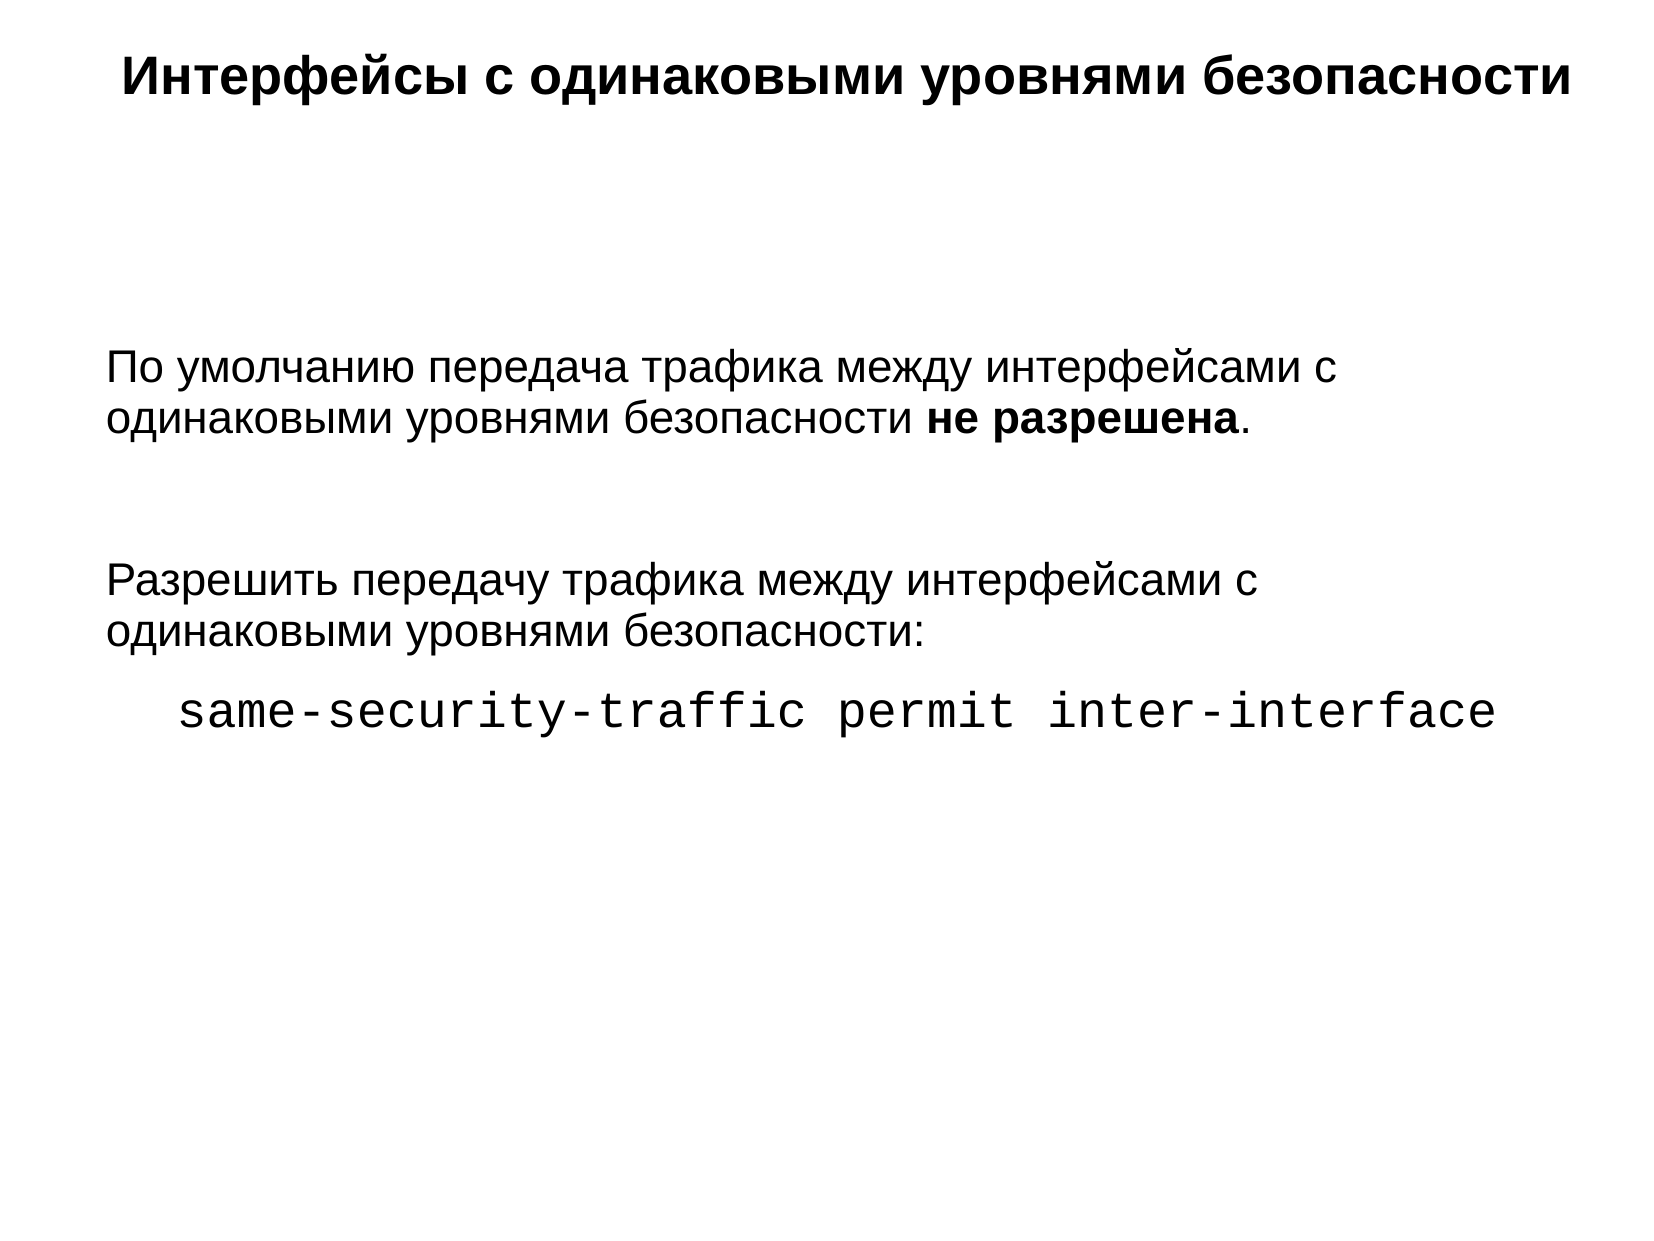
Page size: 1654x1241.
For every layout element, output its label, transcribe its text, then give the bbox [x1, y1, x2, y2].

list По умолчанию передача трафика между интерфейсами с одинаковыми уровнями безопасности не разрешена. Разрешить передачу трафика между интерфейсами с одинаковыми уровнями безопасности: same-security-traffic permit inter-interface [105, 260, 1548, 1088]
text_box Интерфейсы с одинаковыми уровнями безопасности [64, 37, 1613, 113]
